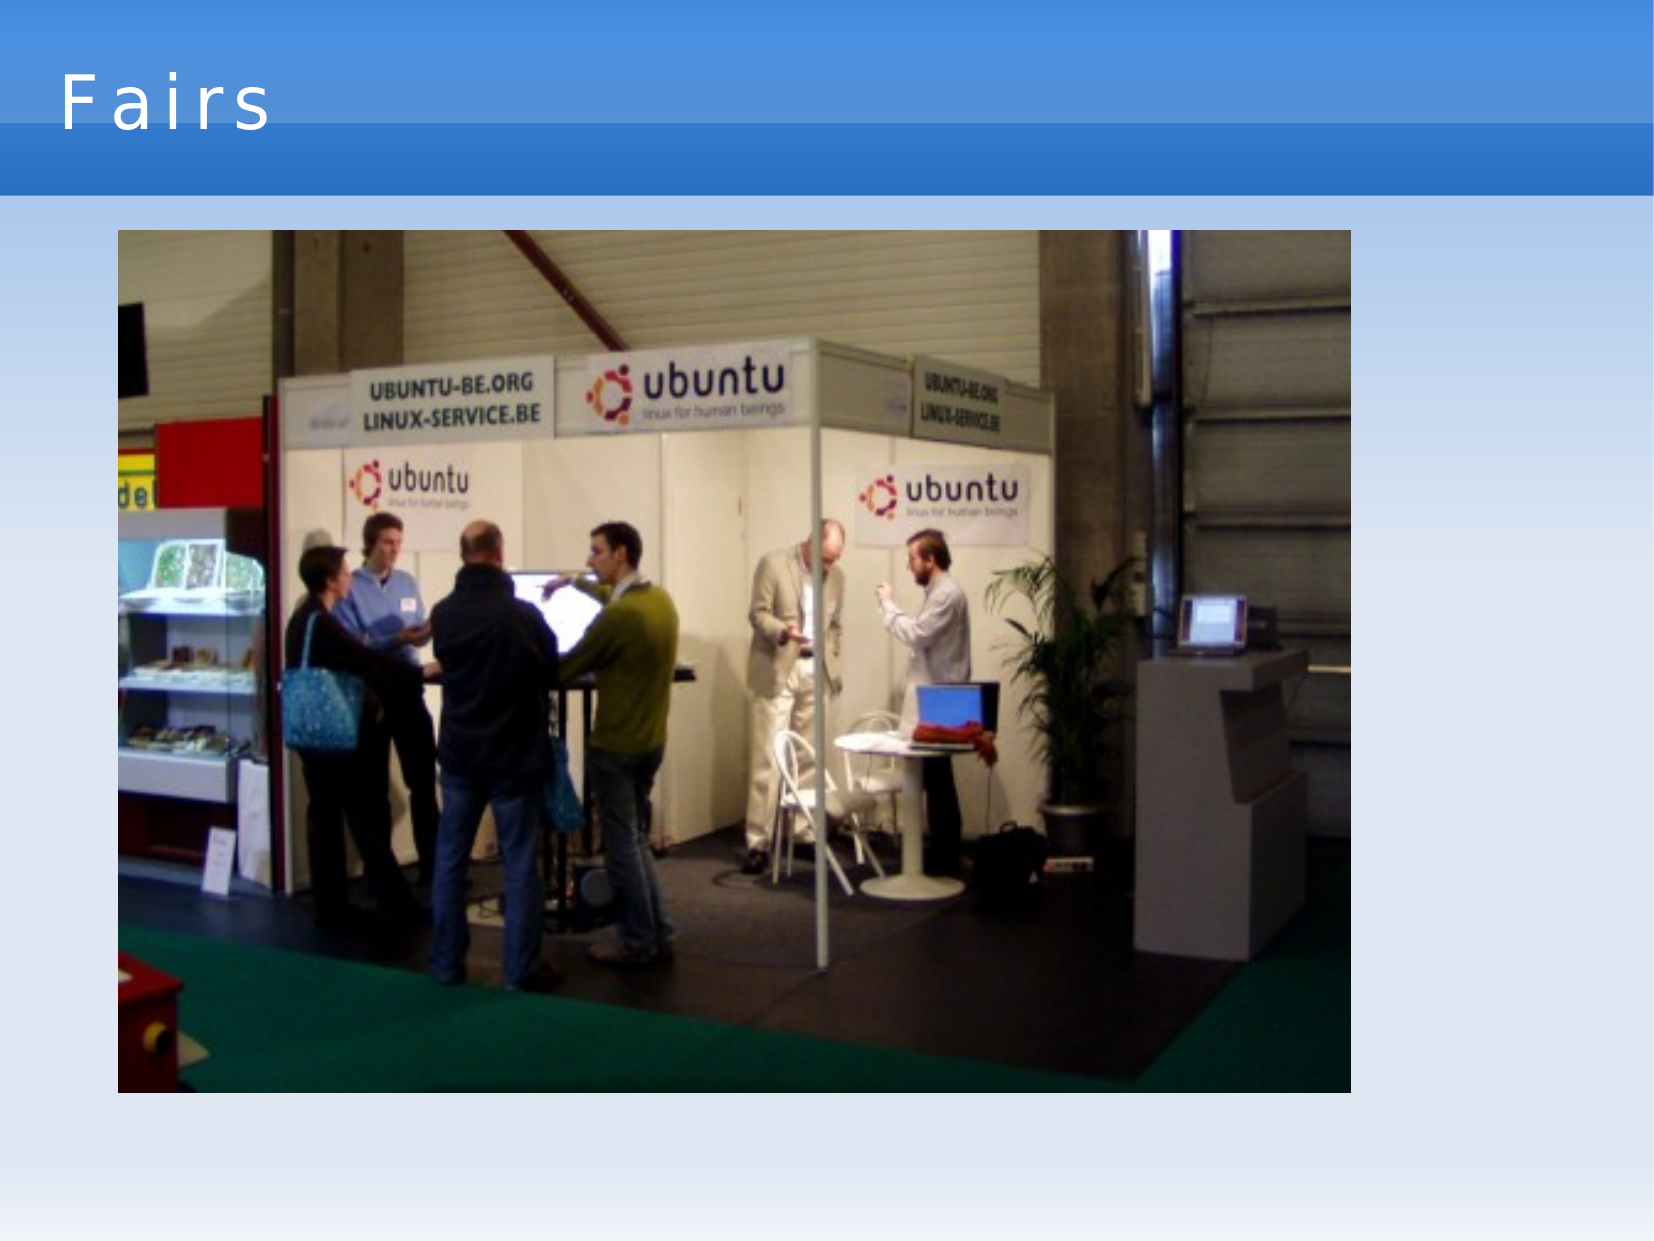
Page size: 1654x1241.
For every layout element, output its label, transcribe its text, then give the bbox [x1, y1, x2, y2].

picture [0, 0, 1654, 1241]
title Fairs [59, 29, 1270, 178]
